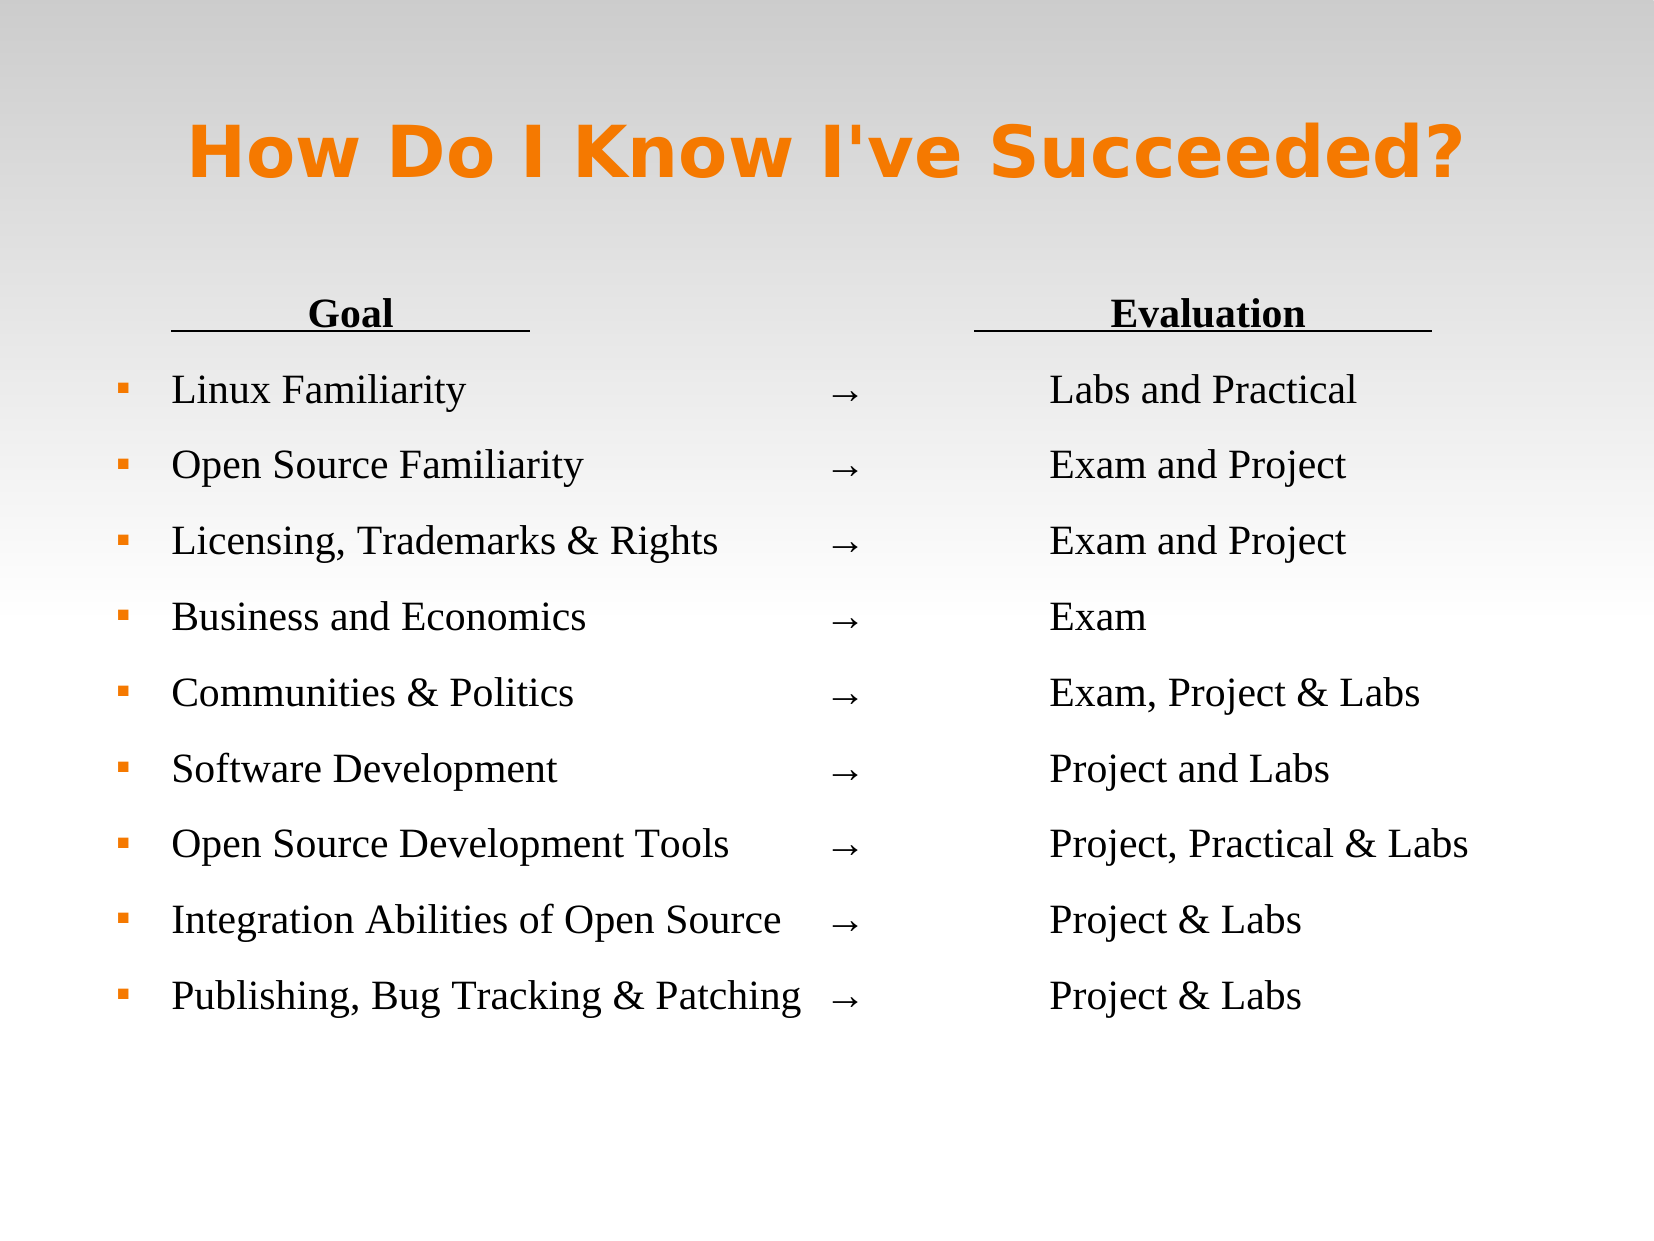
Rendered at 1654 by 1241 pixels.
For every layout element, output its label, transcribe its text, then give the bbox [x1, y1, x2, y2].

list Goal Evaluation Linux Familiarity → Labs and Practical Open Source Familiarity → Exam and Project Licensing, Trademarks & Rights → Exam and Project Business and Economics → Exam Communities & Politics → Exam, Project & Labs Software Development → Project and Labs Open Source Development Tools → Project, Practical & Labs Integration Abilities of Open Source → Project & Labs Publishing, Bug Tracking & Patching → Project & Labs [82, 290, 1571, 1109]
title How Do I Know I've Succeeded? [82, 49, 1571, 257]
